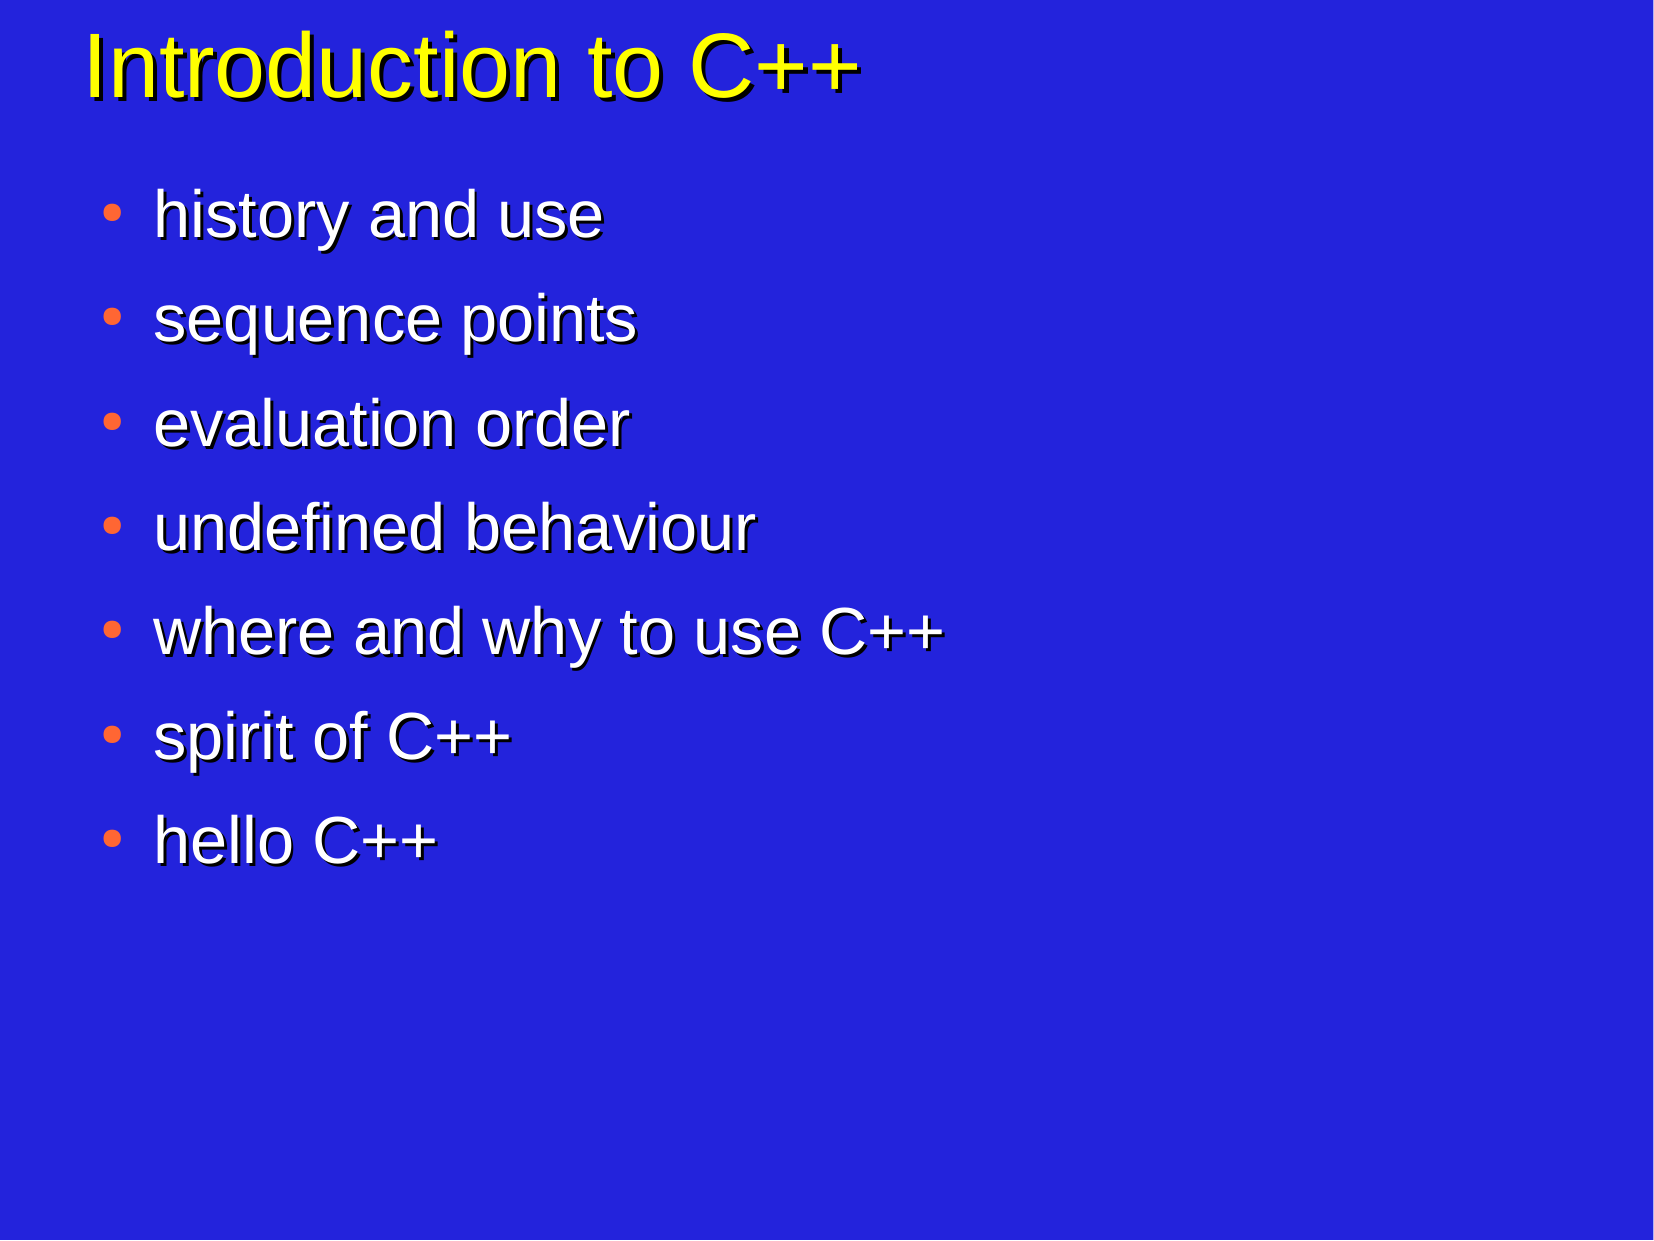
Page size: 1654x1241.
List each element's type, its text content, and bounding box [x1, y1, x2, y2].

title Introduction to C++ [82, 2, 1571, 130]
list history and use sequence points evaluation order undefined behaviour where and why to use C++ spirit of C++ hello C++ [82, 177, 1571, 1182]
